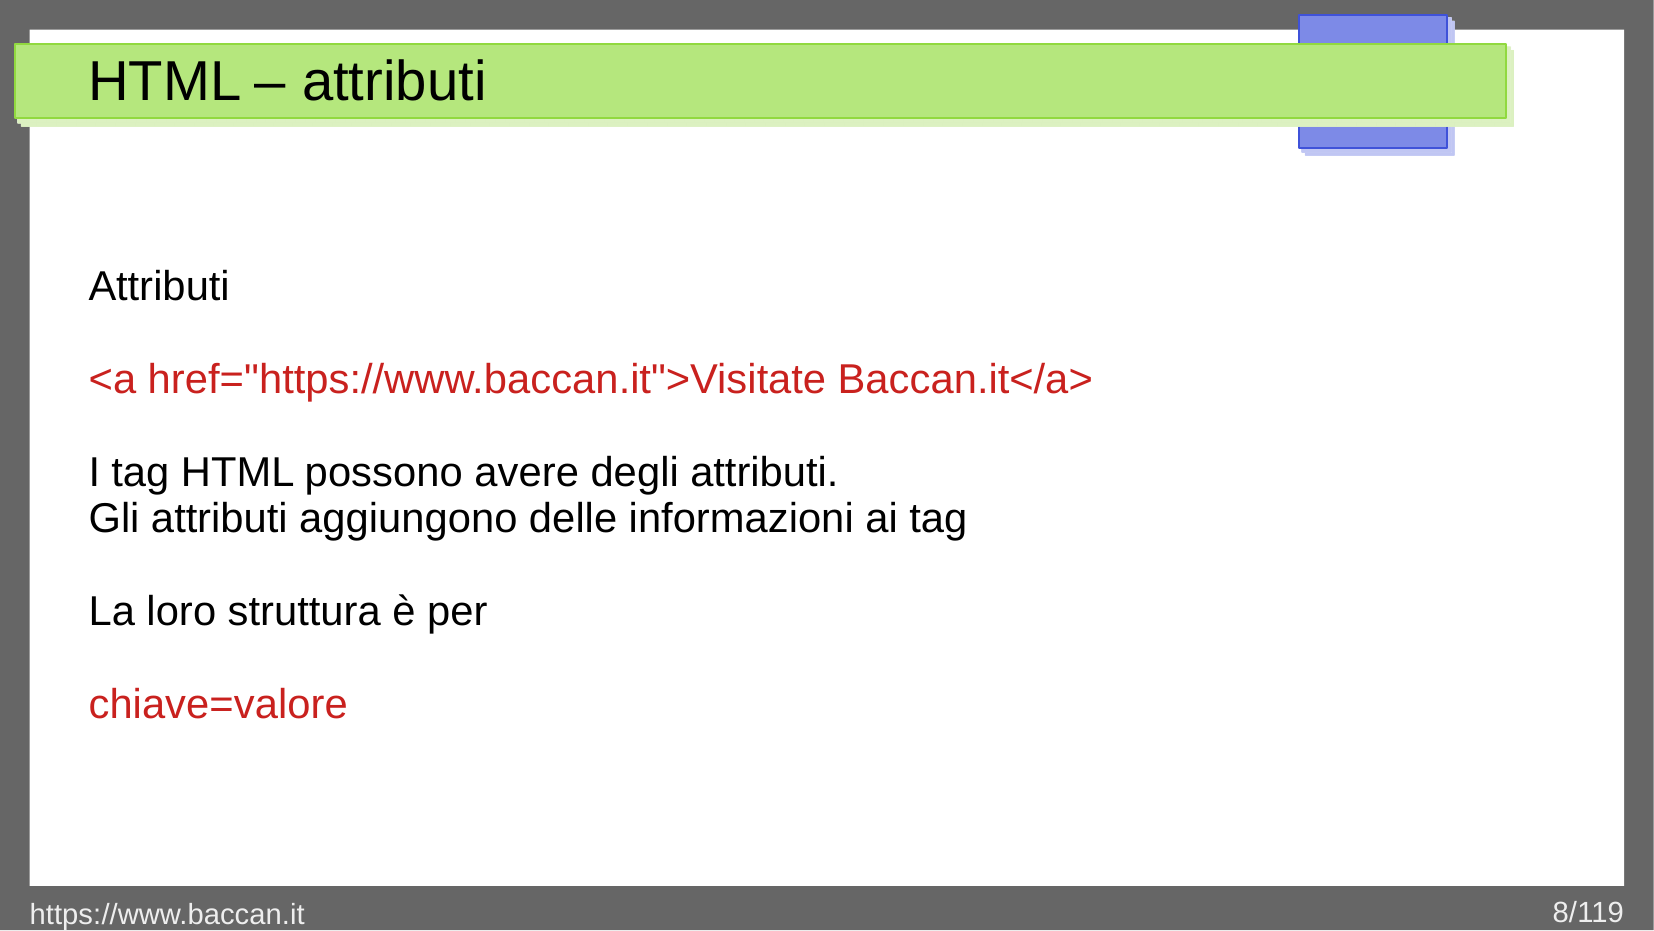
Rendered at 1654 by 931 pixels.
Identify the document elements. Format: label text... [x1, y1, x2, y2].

text_box Attributi <a href="https://www.baccan.it">Visitate Baccan.it</a> I tag HTML possono avere degli attributi. Gli attributi aggiungono delle informazioni ai tag La loro struttura è per chiave=valore [88, 169, 1565, 821]
title HTML – attributi [88, 44, 1506, 119]
